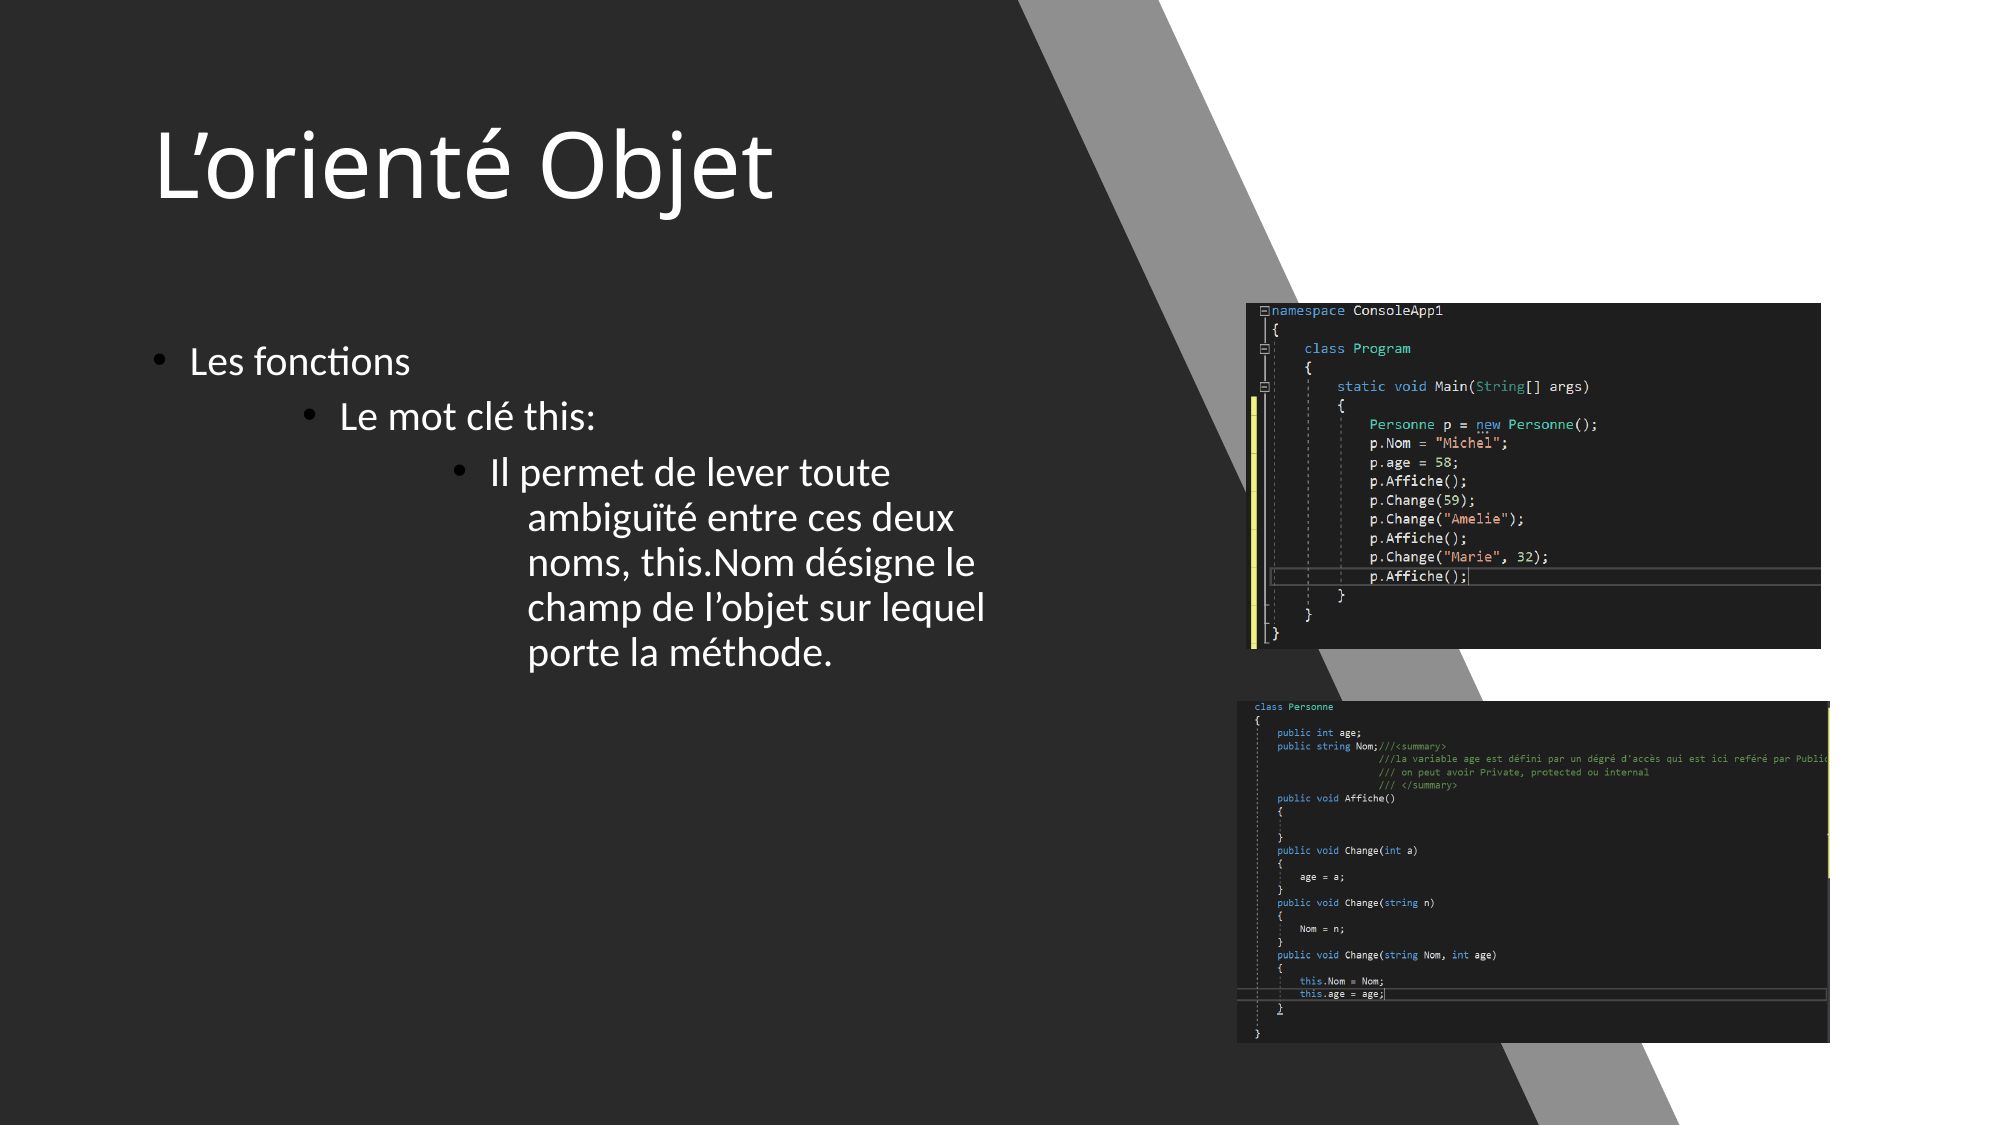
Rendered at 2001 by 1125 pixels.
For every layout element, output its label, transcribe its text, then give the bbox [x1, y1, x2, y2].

picture [1246, 303, 1821, 649]
picture [1237, 701, 1830, 1043]
text_box [0, 0, 1680, 1125]
list Les fonctions Le mot clé this: Il permet de lever toute ambiguïté entre ces deux noms, this.Nom désigne le champ de l’objet sur lequel porte la méthode. [137, 331, 1074, 1014]
title L’orienté Objet [137, 59, 1863, 278]
